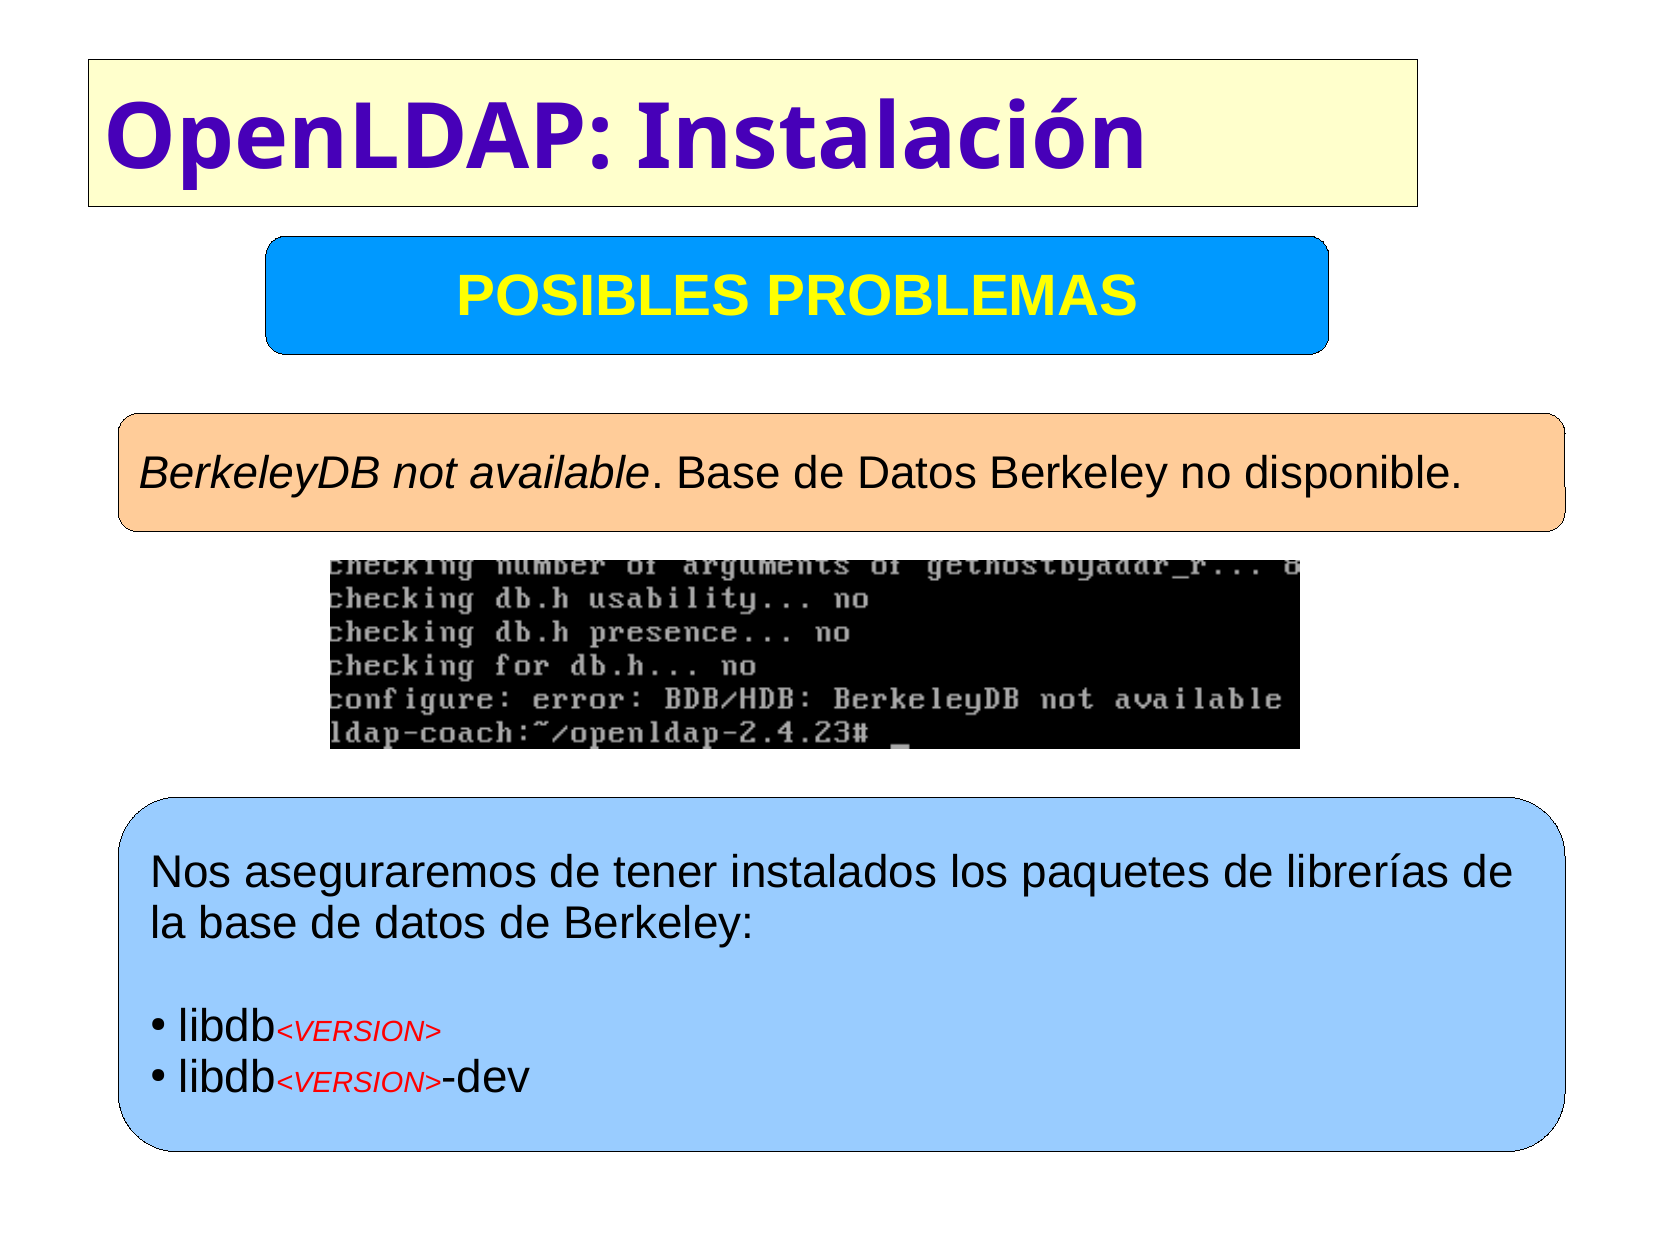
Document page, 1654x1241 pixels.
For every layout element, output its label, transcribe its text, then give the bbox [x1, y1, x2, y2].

picture [330, 560, 1300, 749]
text_box OpenLDAP: Instalación [88, 59, 1418, 207]
text_box BerkeleyDB not available. Base de Datos Berkeley no disponible. [118, 413, 1566, 532]
text_box POSIBLES PROBLEMAS [265, 236, 1329, 355]
text_box Nos aseguraremos de tener instalados los paquetes de librerías de la base de datos de Berkeley: libdb<VERSION> libdb<VERSION>-dev [118, 797, 1566, 1152]
